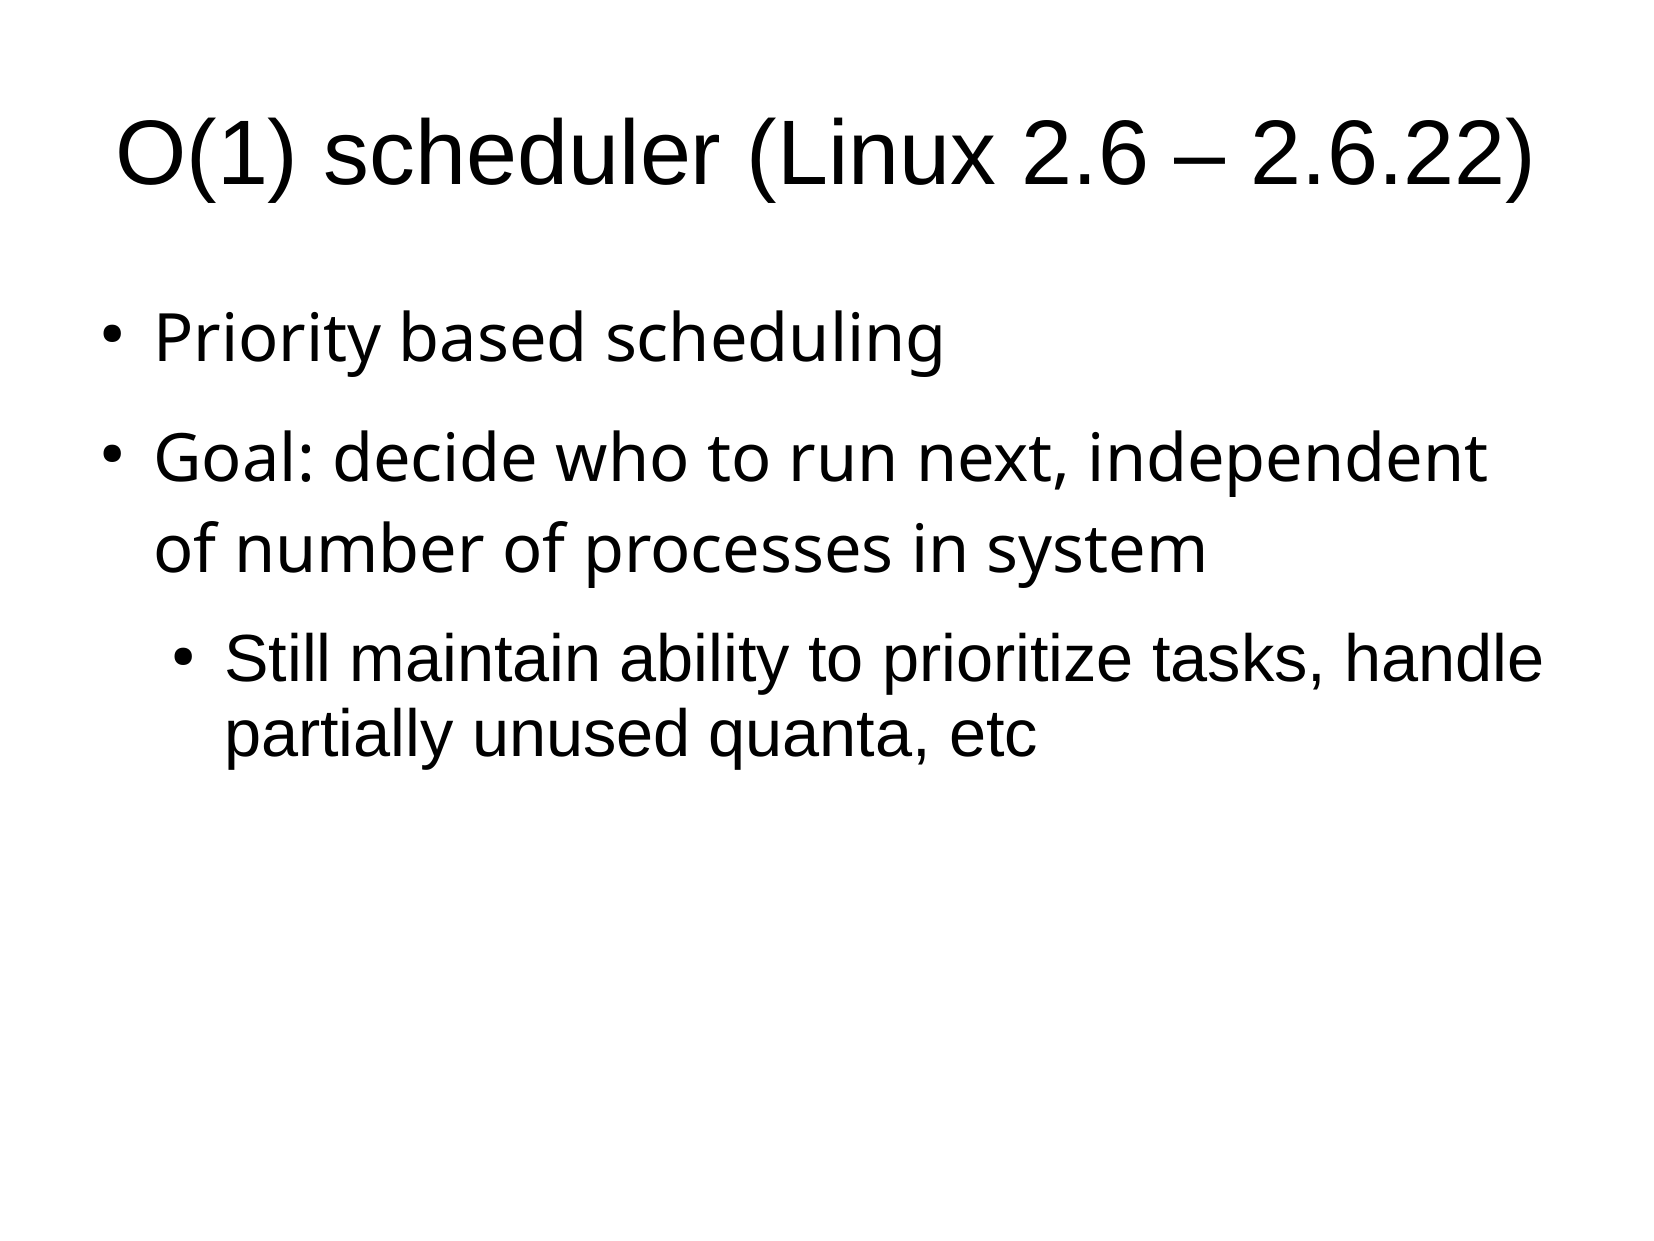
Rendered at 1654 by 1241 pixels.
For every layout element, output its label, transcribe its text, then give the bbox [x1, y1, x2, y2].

title O(1) scheduler (Linux 2.6 – 2.6.22) [82, 49, 1571, 257]
list Priority based scheduling Goal: decide who to run next, independent of number of processes in system Still maintain ability to prioritize tasks, handle partially unused quanta, etc [82, 290, 1571, 1010]
